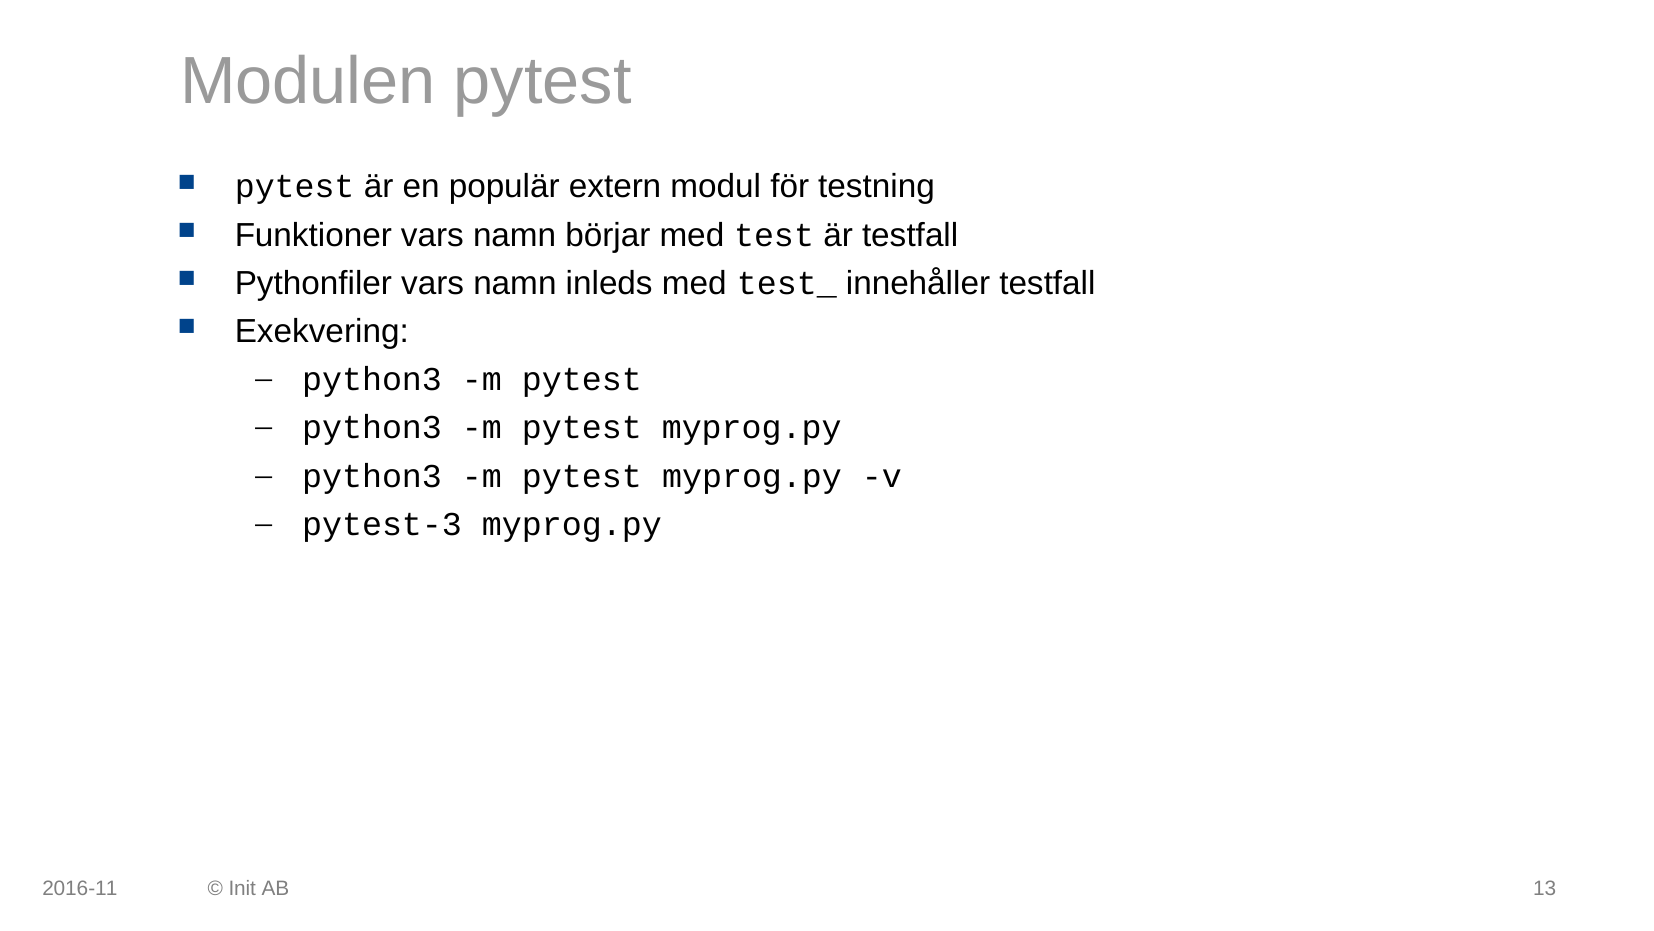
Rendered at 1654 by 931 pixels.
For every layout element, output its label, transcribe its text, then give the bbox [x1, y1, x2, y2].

text_box Modulen pytest [165, 0, 1489, 125]
text_box <nummer> [1488, 857, 1571, 908]
text_box 2016-11 [27, 857, 166, 908]
text_box © Init AB [192, 857, 1461, 908]
text_box pytest är en populär extern modul för testning Funktioner vars namn börjar med test är testfall Pythonfiler vars namn inleds med test_ innehåller testfall Exekvering: python3 -m pytest python3 -m pytest myprog.py python3 -m pytest myprog.py -v pytest-3 myprog.py [165, 156, 1489, 796]
